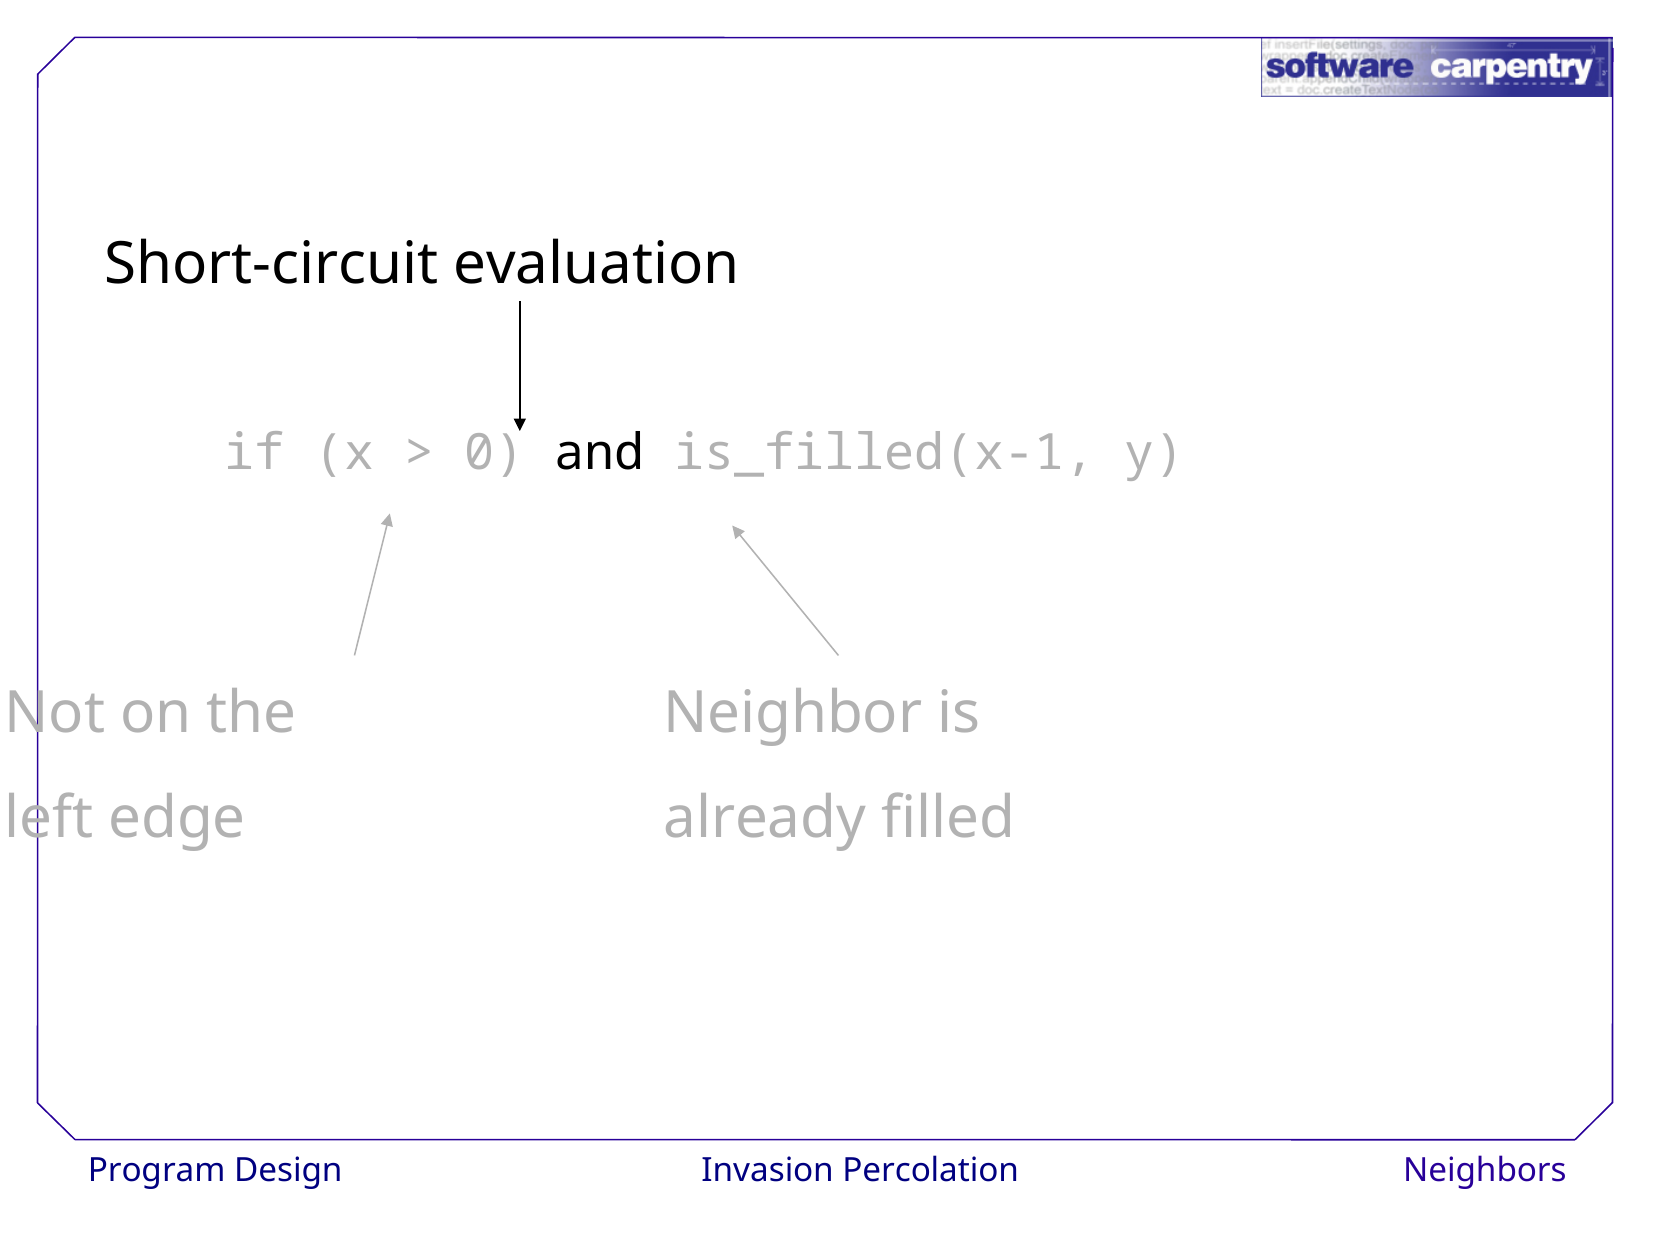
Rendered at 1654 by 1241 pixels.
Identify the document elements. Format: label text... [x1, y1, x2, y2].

text_box Neighbor is already filled [648, 631, 1180, 858]
picture [1261, 39, 1613, 97]
text_box if (x > 0) and is_filled(x-1, y) [89, 112, 1508, 999]
text_box Not on the left edge [0, 631, 462, 858]
text_box Short-circuit evaluation [89, 183, 905, 304]
